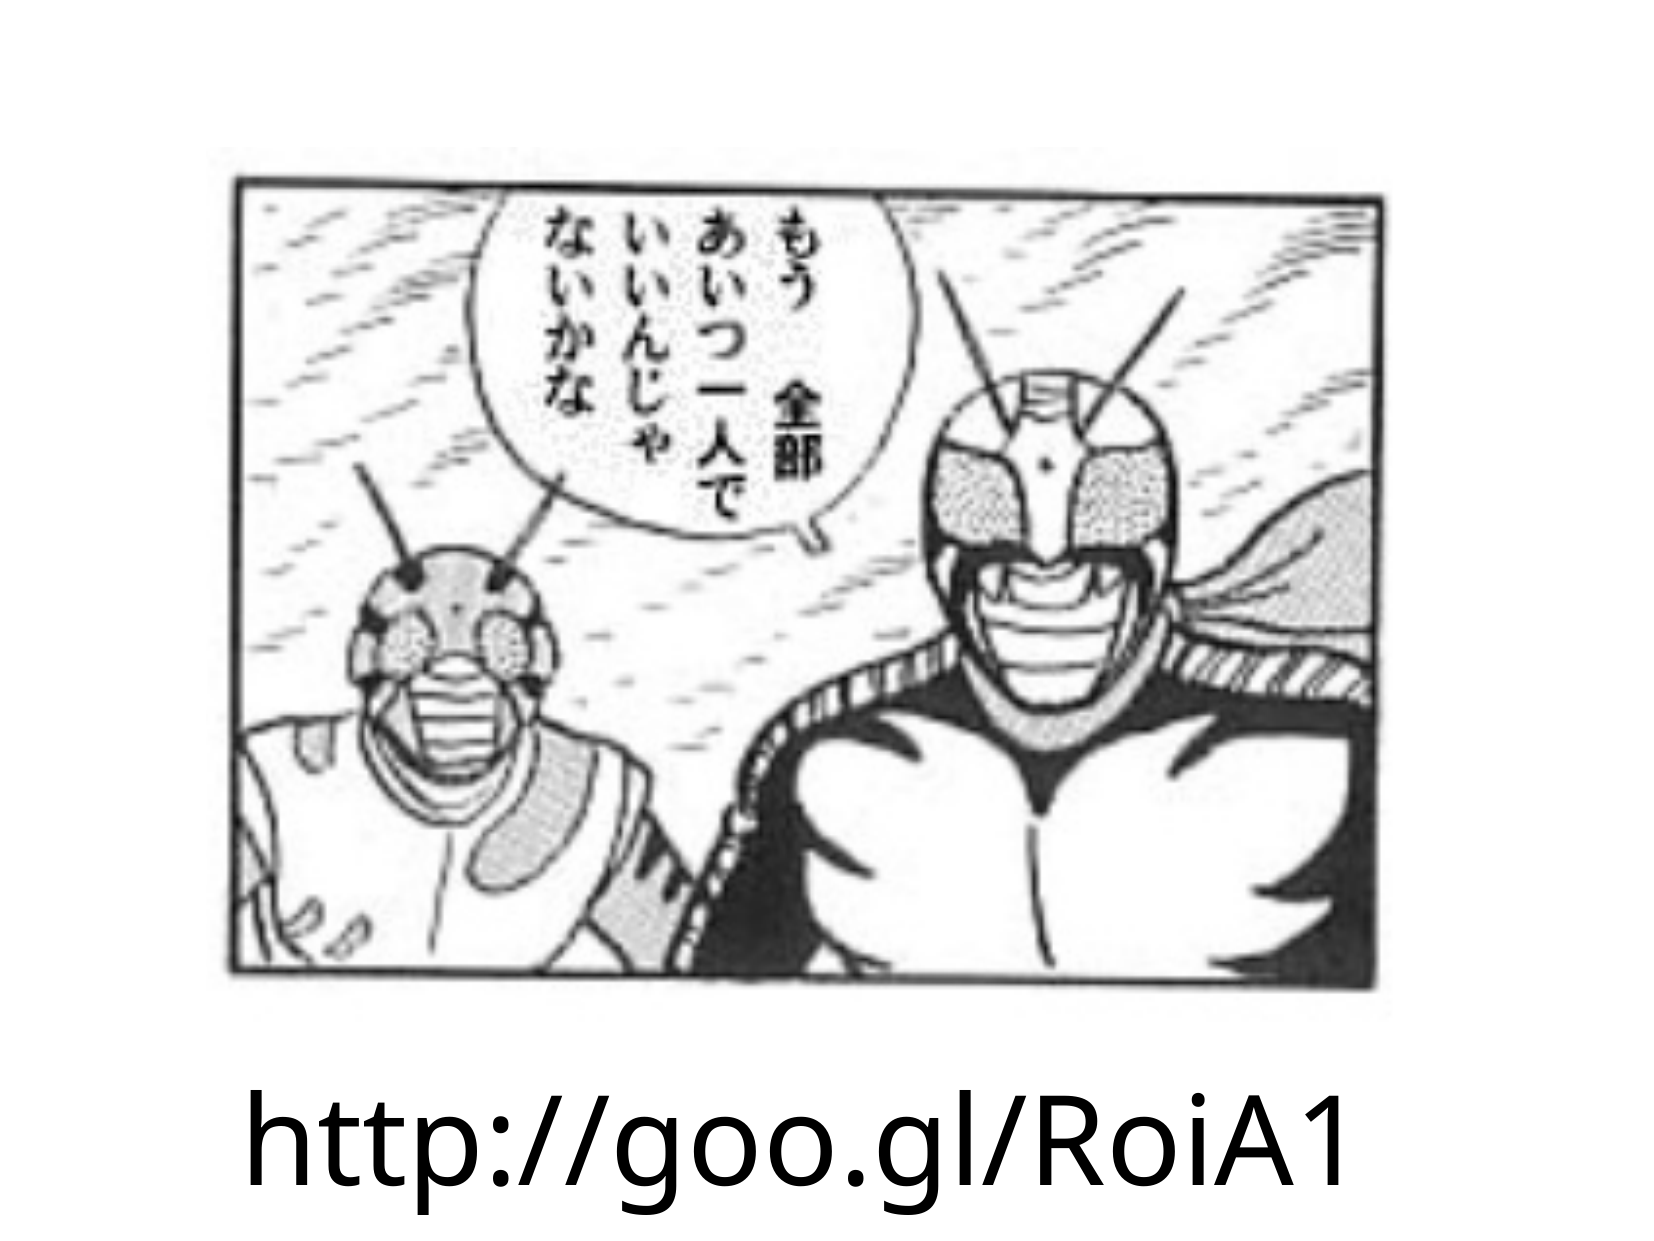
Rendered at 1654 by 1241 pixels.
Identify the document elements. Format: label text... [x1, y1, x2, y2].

picture [206, 147, 1412, 1037]
title http://goo.gl/RoiA1 [59, 1033, 1548, 1241]
